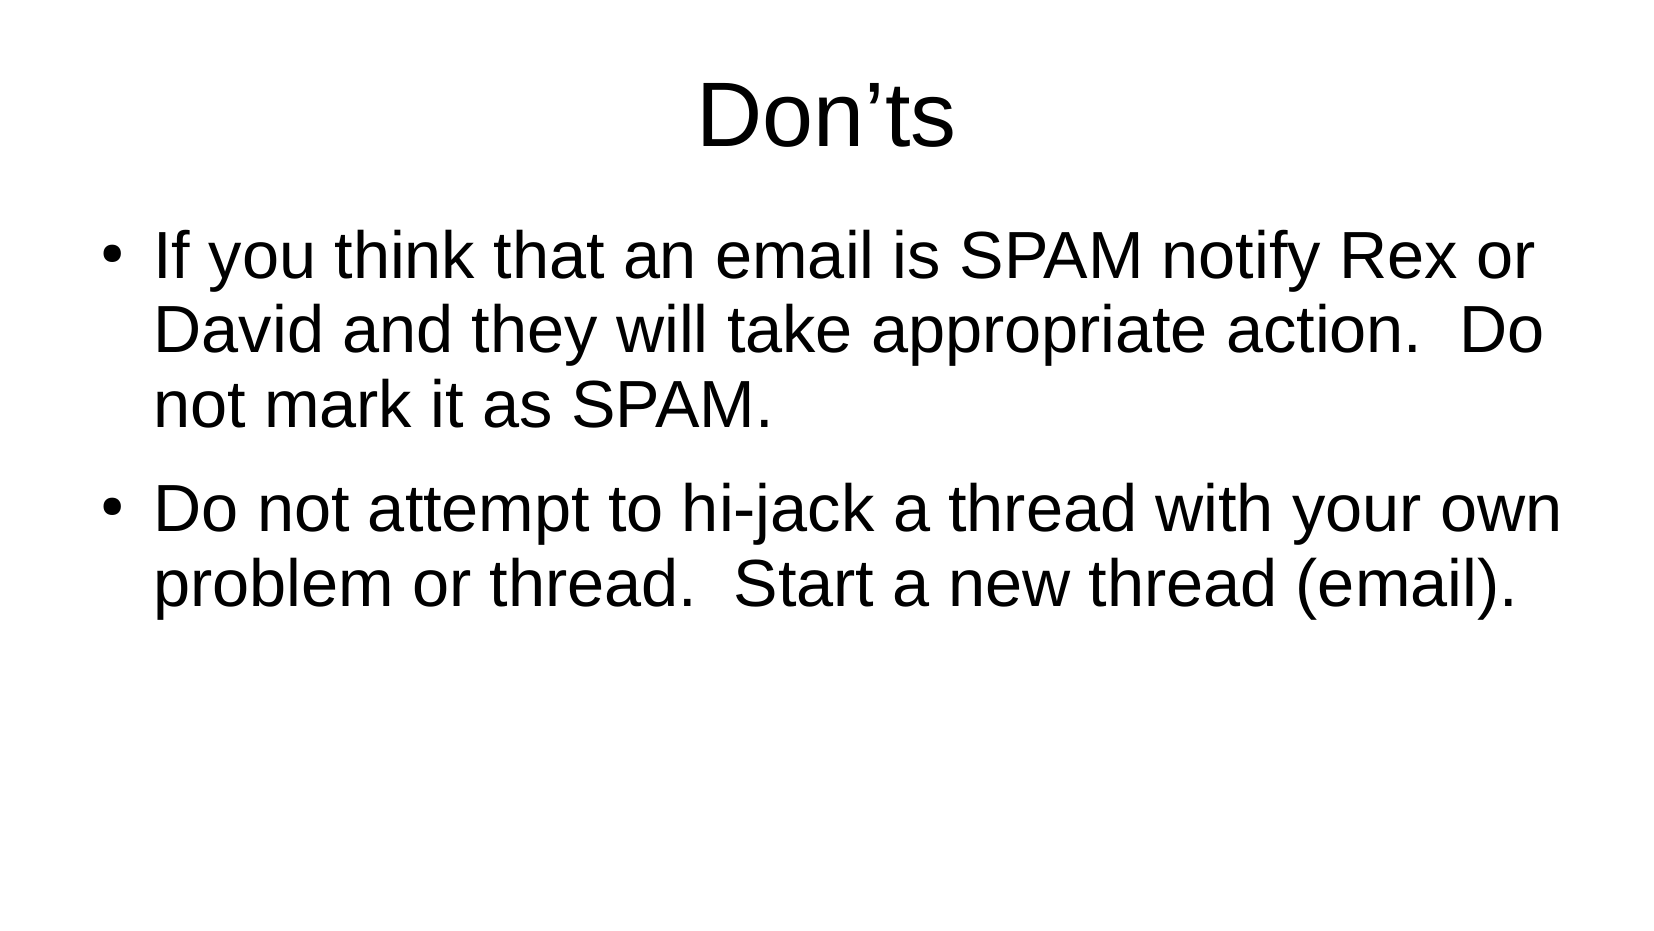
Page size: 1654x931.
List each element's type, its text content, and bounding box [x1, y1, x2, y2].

title Don’ts [82, 37, 1571, 193]
list If you think that an email is SPAM notify Rex or David and they will take appropriate action. Do not mark it as SPAM. Do not attempt to hi-jack a thread with your own problem or thread. Start a new thread (email). [82, 217, 1571, 758]
